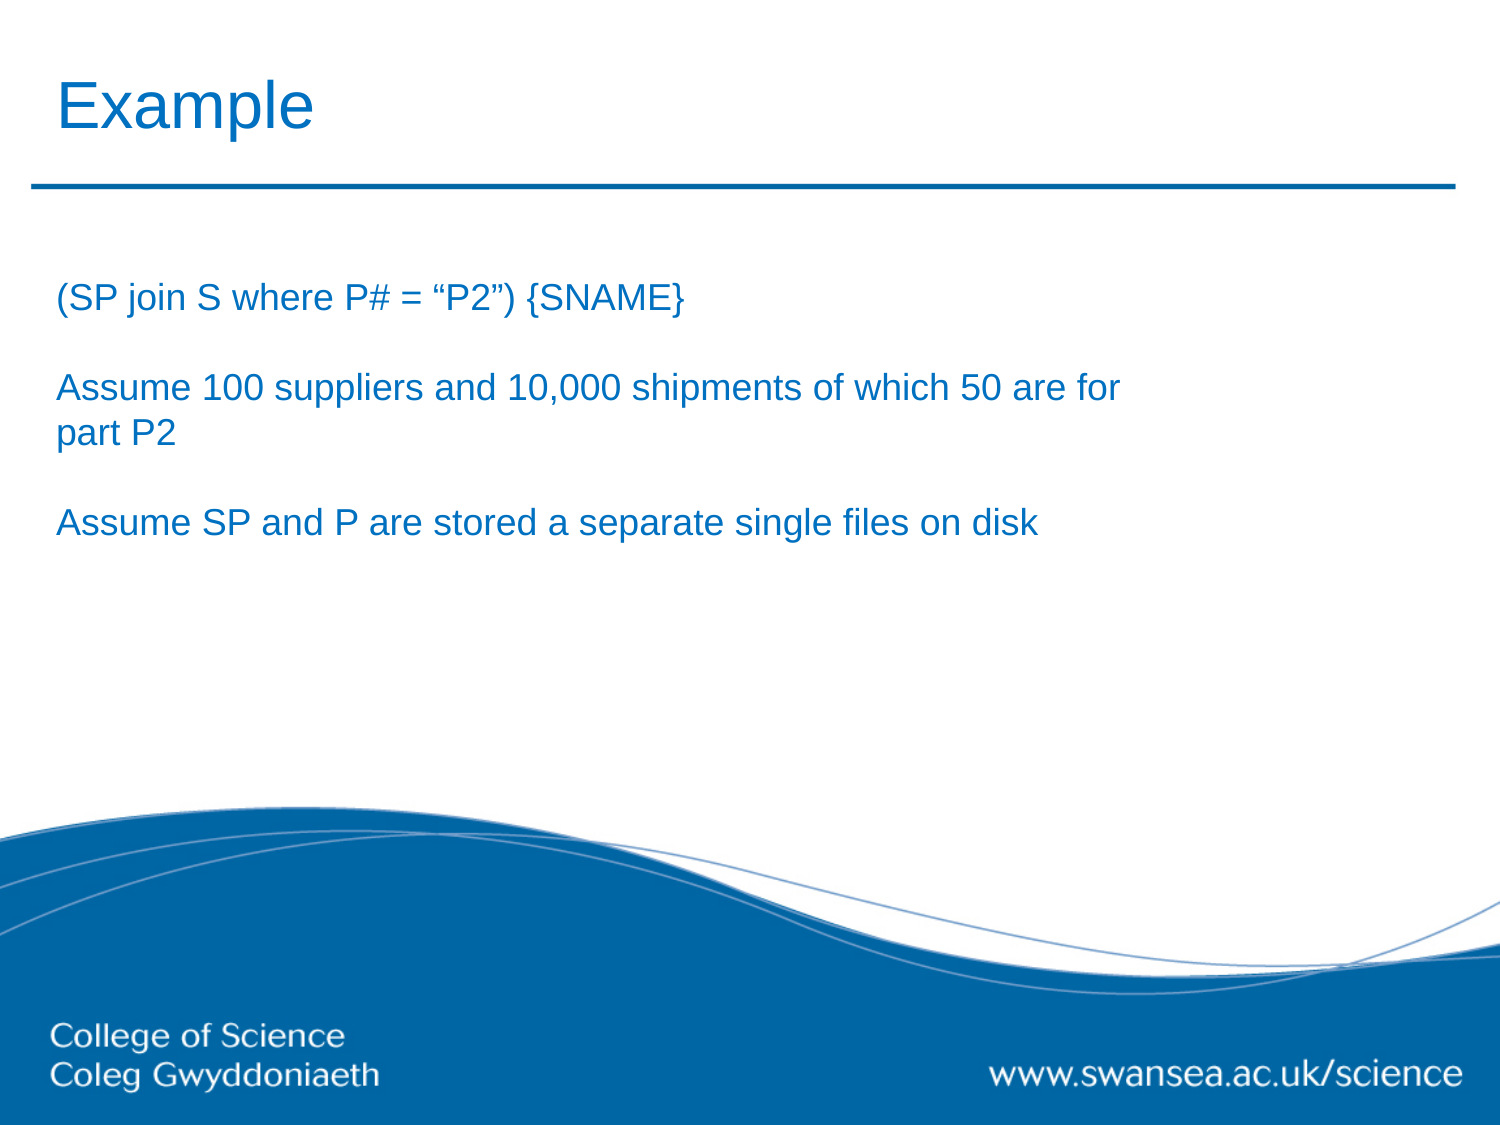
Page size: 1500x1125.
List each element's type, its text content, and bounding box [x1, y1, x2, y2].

text_box (SP join S where P# = “P2”) {SNAME} Assume 100 suppliers and 10,000 shipments of which 50 are for part P2 Assume SP and P are stored a separate single files on disk [41, 265, 1164, 551]
text_box Example [41, 54, 1164, 150]
picture [0, 0, 1500, 1125]
